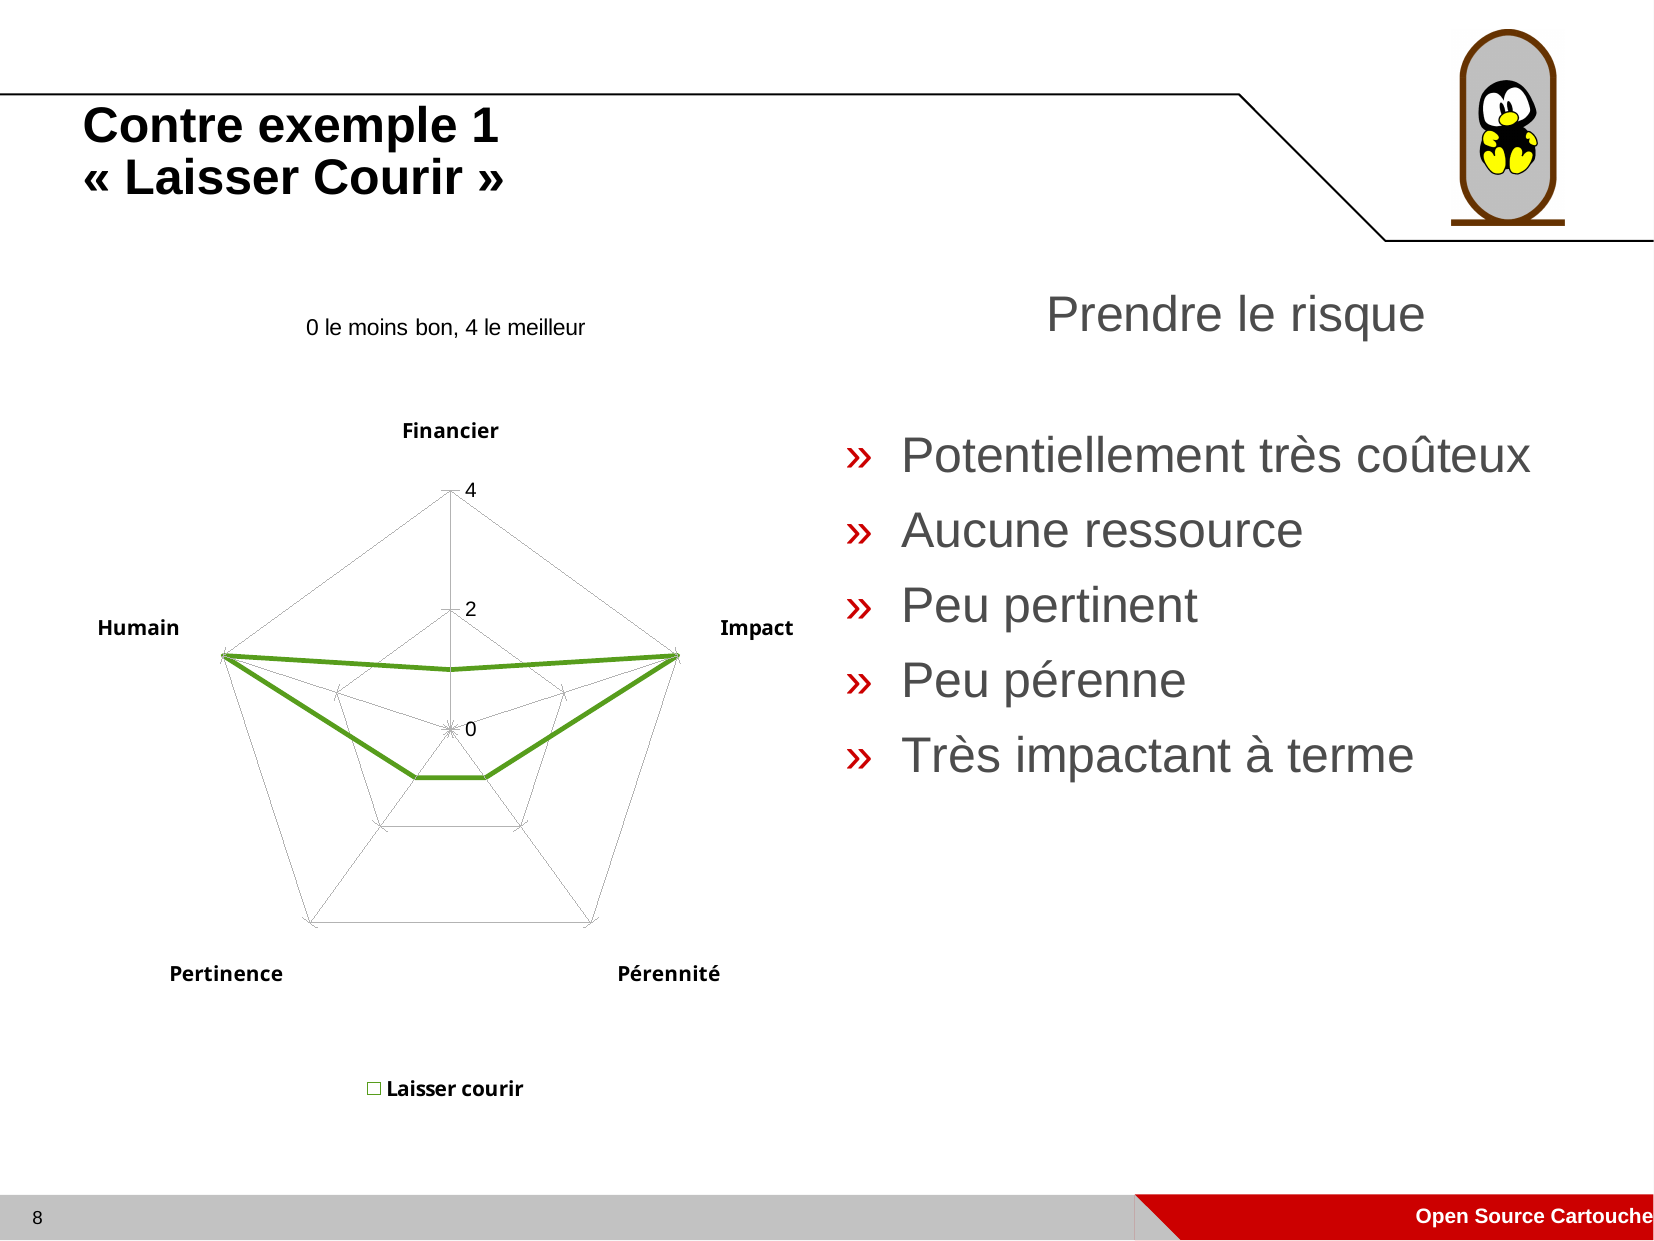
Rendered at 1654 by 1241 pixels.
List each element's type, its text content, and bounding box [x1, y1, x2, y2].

title Contre exemple 1 « Laisser Courir » [82, 49, 1571, 257]
picture [1451, 29, 1565, 49]
list Prendre le risque Potentiellement très coûteux Aucune ressource Peu pertinent Peu pérenne Très impactant à terme [845, 290, 1572, 1109]
chart [82, 290, 809, 1109]
